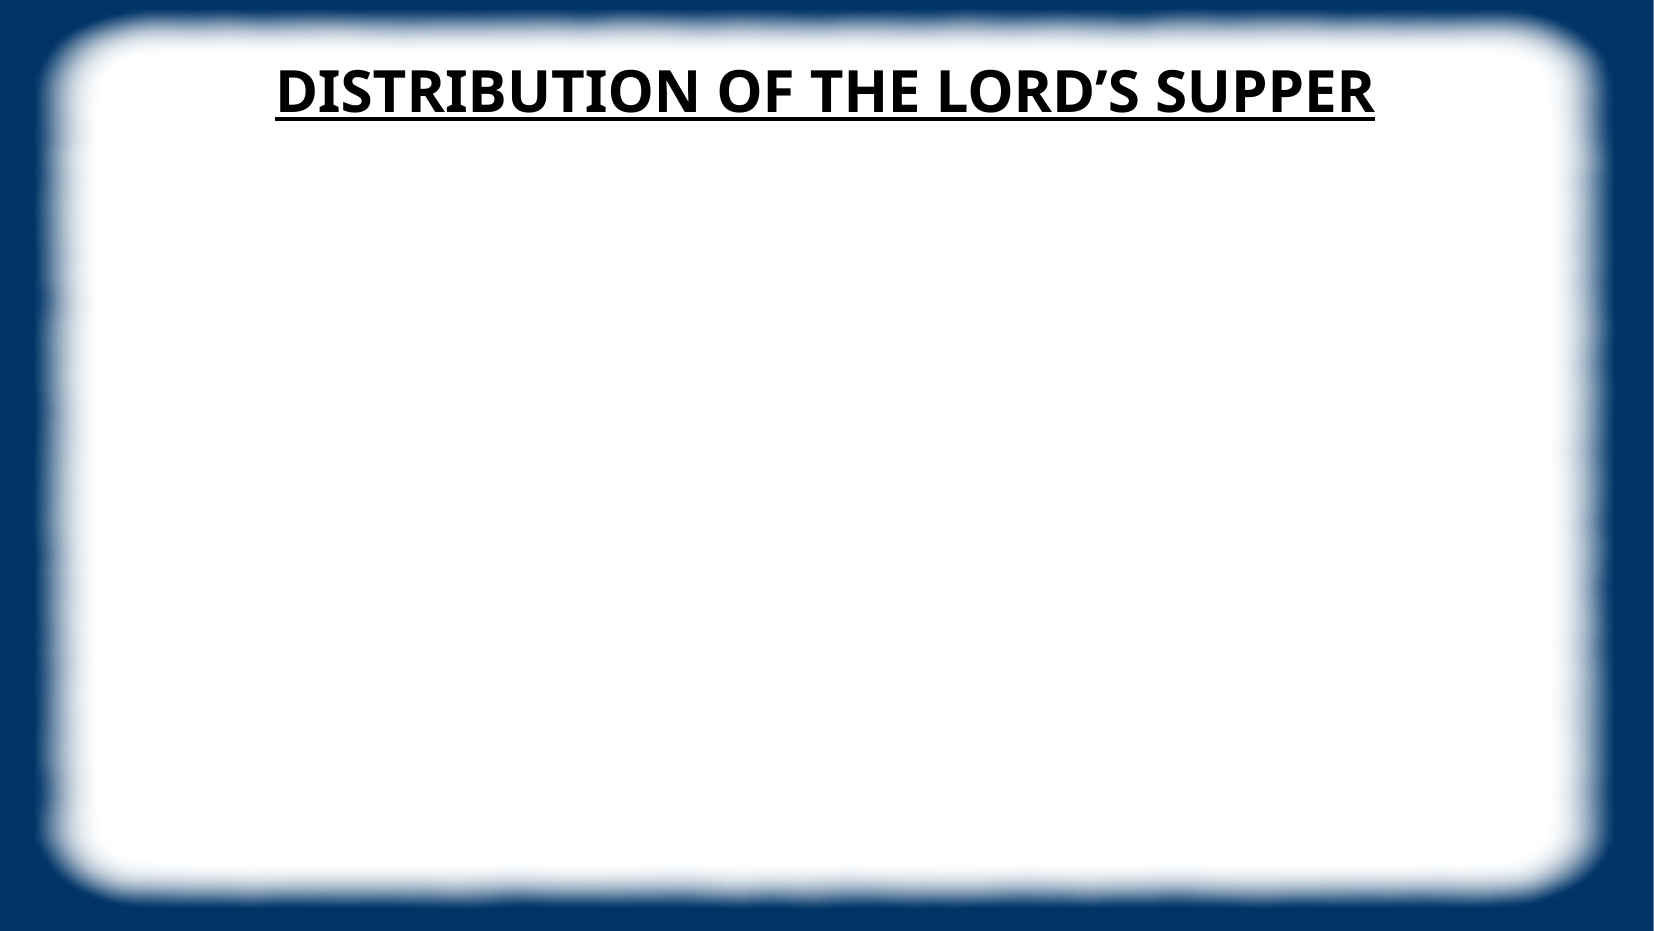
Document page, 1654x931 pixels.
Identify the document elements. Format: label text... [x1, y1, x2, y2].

text_box DISTRIBUTION OF THE LORD’S SUPPER [105, 42, 1546, 136]
picture [0, 0, 1654, 931]
